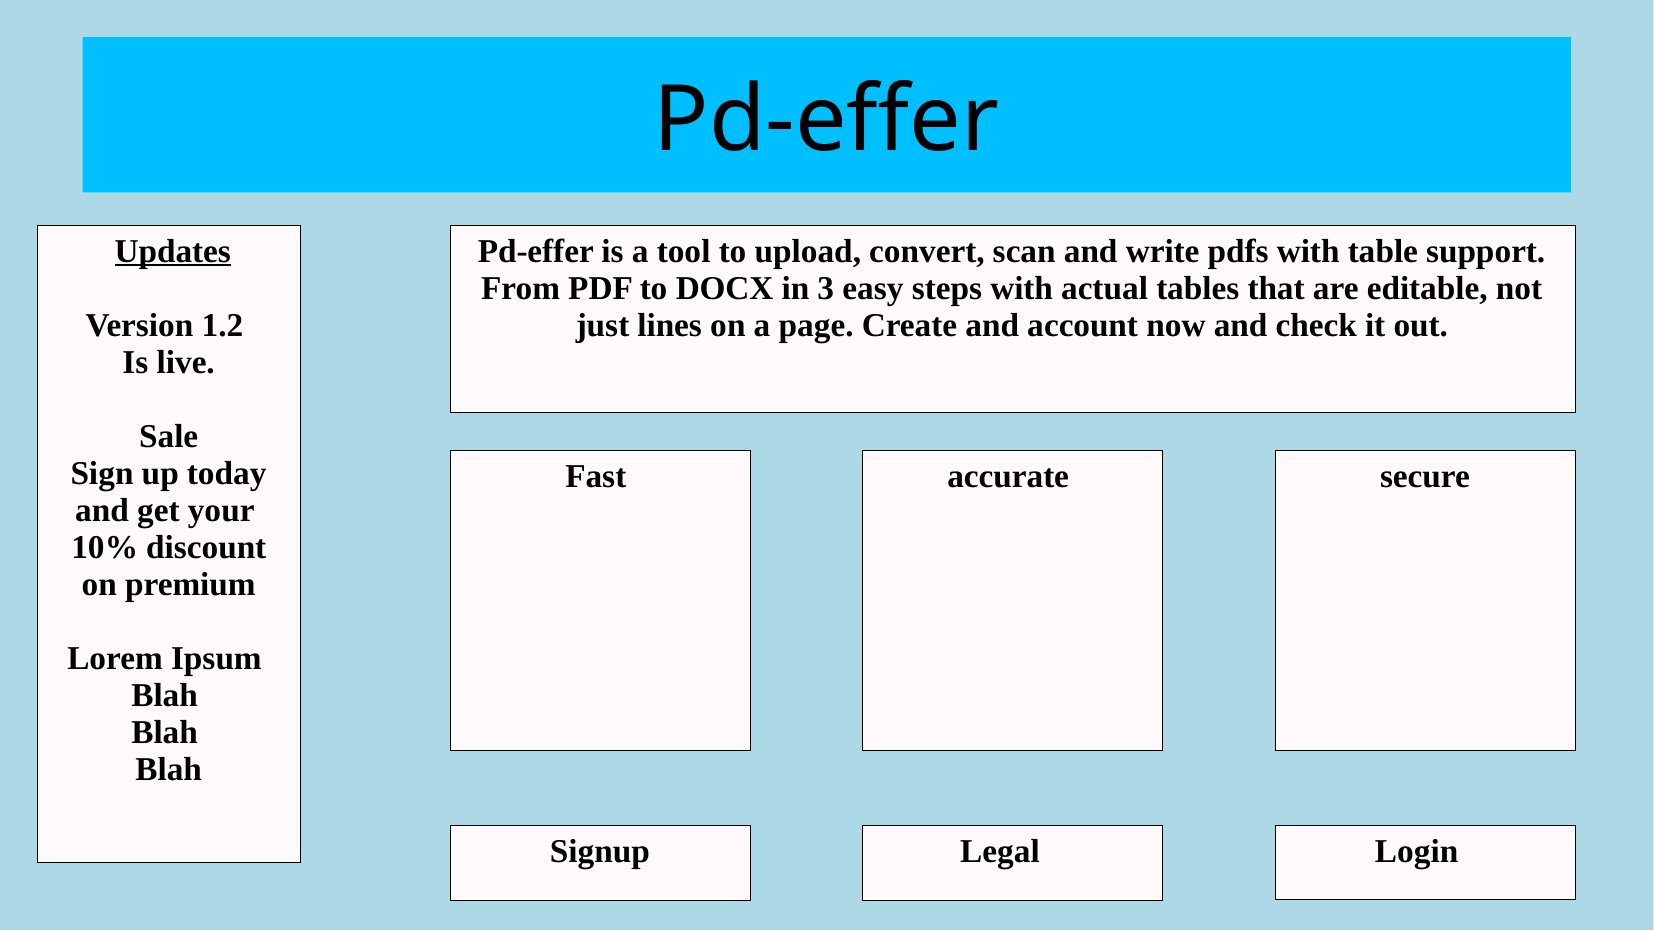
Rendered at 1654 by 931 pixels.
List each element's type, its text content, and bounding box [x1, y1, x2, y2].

title Pd-effer [82, 37, 1571, 193]
text_box Signup [450, 825, 751, 901]
text_box secure [1275, 450, 1576, 751]
text_box Updates Version 1.2 Is live. Sale Sign up today and get your 10% discount on premium Lorem Ipsum Blah Blah Blah [37, 225, 301, 863]
text_box Fast [450, 450, 751, 751]
text_box Legal [862, 825, 1163, 901]
text_box Login [1275, 825, 1576, 900]
text_box accurate [862, 450, 1163, 751]
text_box Pd-effer is a tool to upload, convert, scan and write pdfs with table support. From PDF to DOCX in 3 easy steps with actual tables that are editable, not just lines on a page. Create and account now and check it out. [450, 225, 1576, 413]
